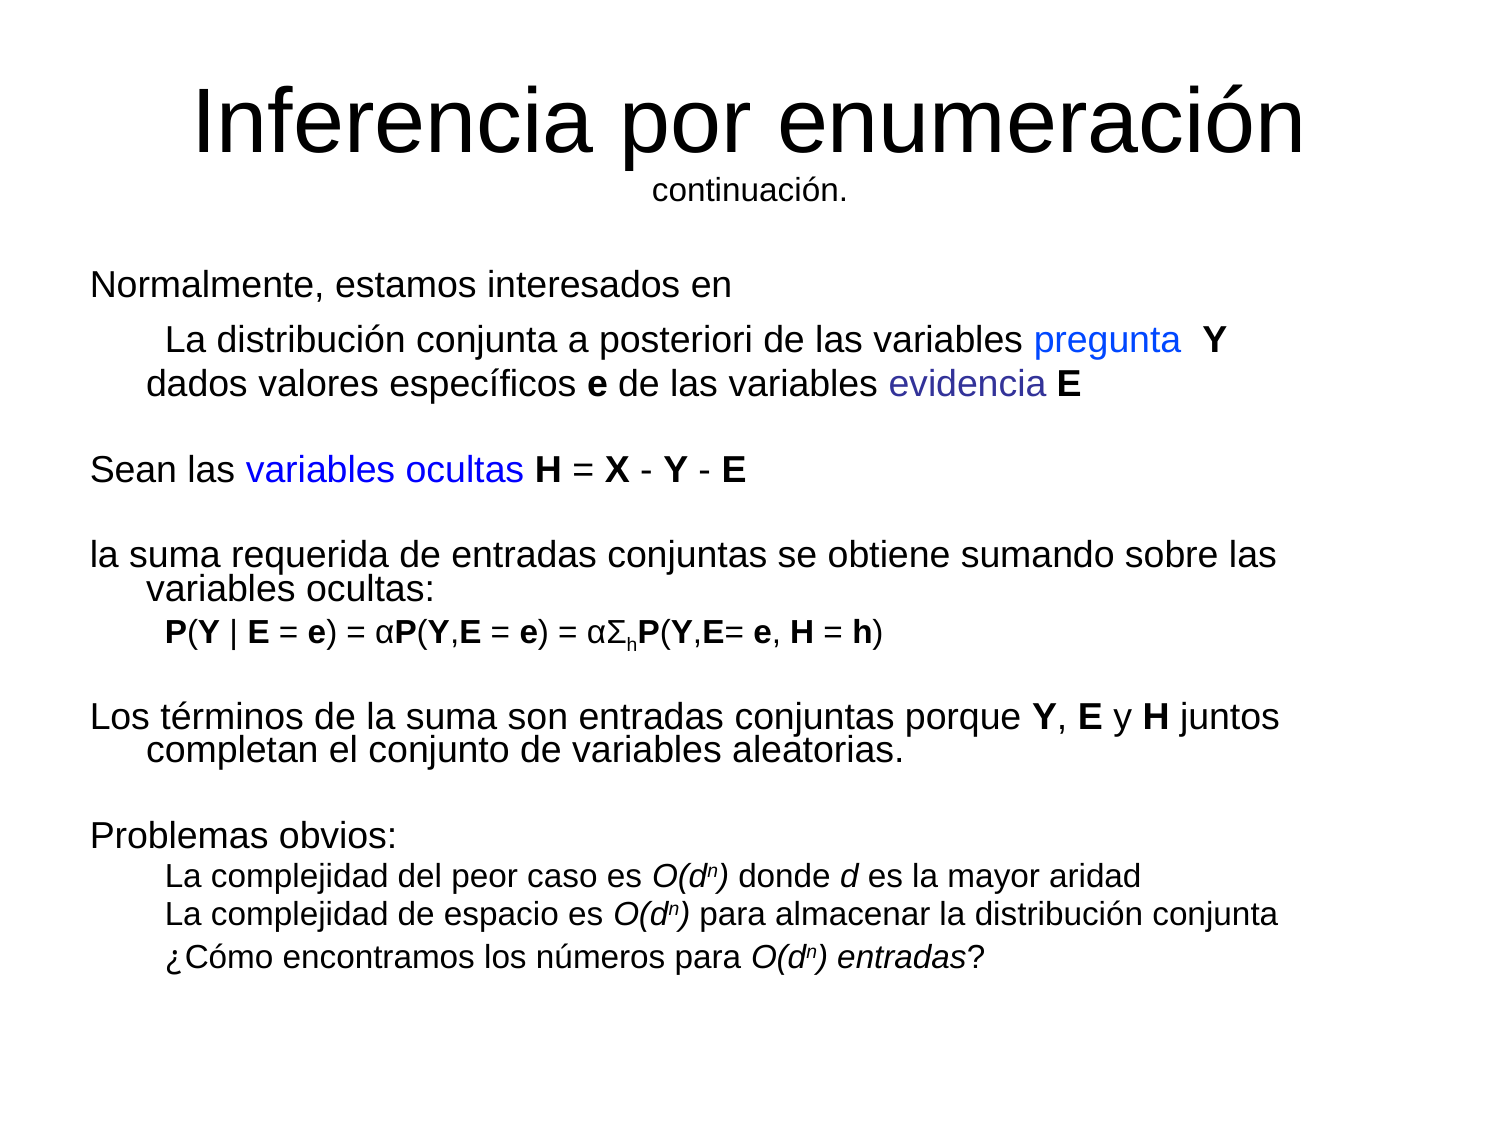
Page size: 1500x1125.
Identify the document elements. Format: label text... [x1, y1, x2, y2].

list Normalmente, estamos interesados en La distribución conjunta a posteriori de las variables pregunta Y dados valores específicos e de las variables evidencia E Sean las variables ocultas H = X - Y - E la suma requerida de entradas conjuntas se obtiene sumando sobre las variables ocultas: P(Y | E = e) = αP(Y,E = e) = αΣhP(Y,E= e, H = h) Los términos de la suma son entradas conjuntas porque Y, E y H juntos completan el conjunto de variables aleatorias. Problemas obvios: La complejidad del peor caso es O(dn) donde d es la mayor aridad La complejidad de espacio es O(dn) para almacenar la distribución conjunta ¿Cómo encontramos los números para O(dn) entradas? [75, 262, 1426, 1040]
title Inferencia por enumeración continuación. [75, 45, 1426, 233]
